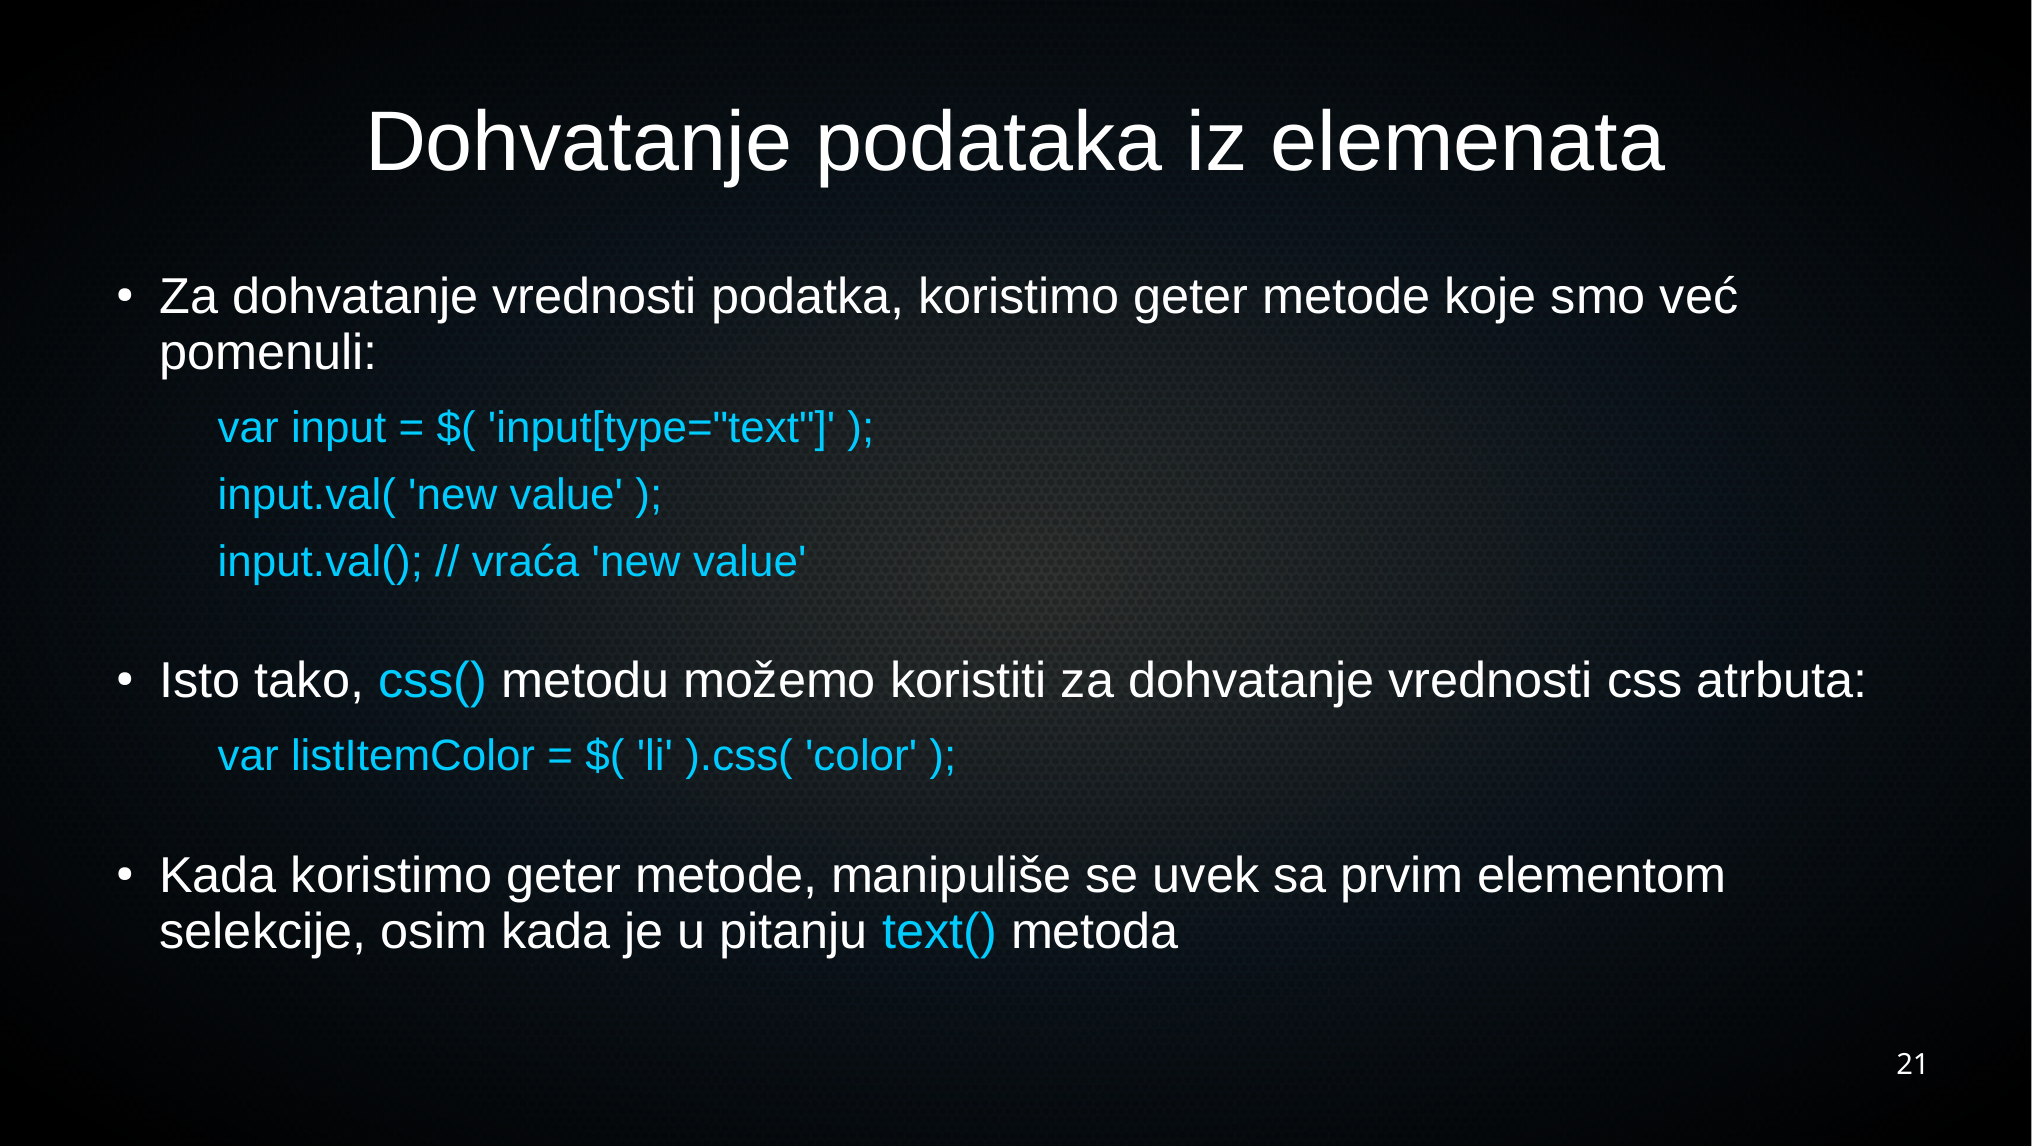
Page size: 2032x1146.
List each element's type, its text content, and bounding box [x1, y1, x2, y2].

title Dohvatanje podataka iz elemenata [101, 45, 1930, 237]
picture [0, 0, 2032, 1146]
list Za dohvatanje vrednosti podatka, koristimo geter metode koje smo već pomenuli: var input = $( 'input[type="text"]' ); input.val( 'new value' ); input.val(); // vraća 'new value' Isto tako, css() metodu možemo koristiti za dohvatanje vrednosti css atrbuta: var listItemColor = $( 'li' ).css( 'color' ); Kada koristimo geter metode, manipuliše se uvek sa prvim elementom selekcije, osim kada je u pitanju text() metoda [101, 268, 1890, 1004]
